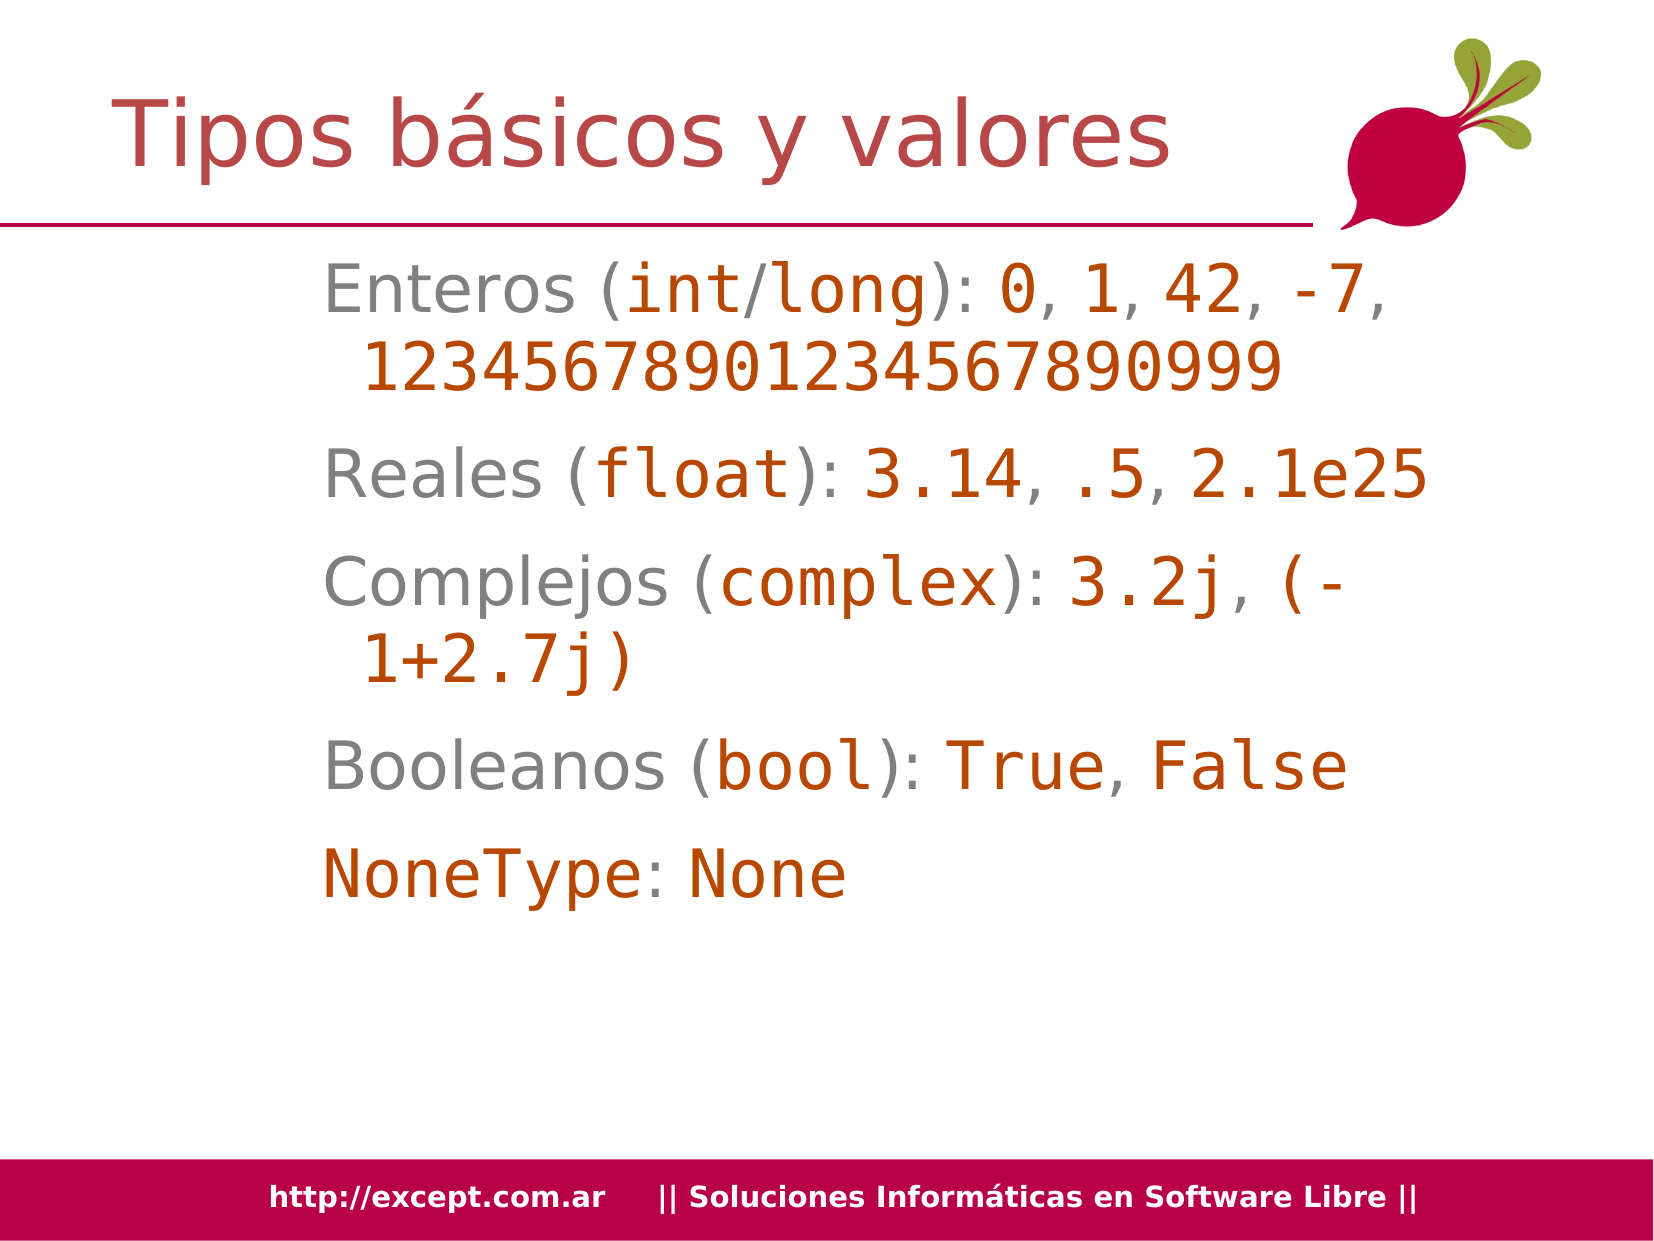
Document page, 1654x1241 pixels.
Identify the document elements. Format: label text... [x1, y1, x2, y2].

picture [1330, 23, 1556, 237]
title Tipos básicos y valores [112, 76, 1313, 194]
list Enteros (int/long): 0, 1, 42, -7, 12345678901234567890999 Reales (float): 3.14, .5, 2.1e25 Complejos (complex): 3.2j, (-1+2.7j) Booleanos (bool): True, False NoneType: None [322, 250, 1565, 1070]
